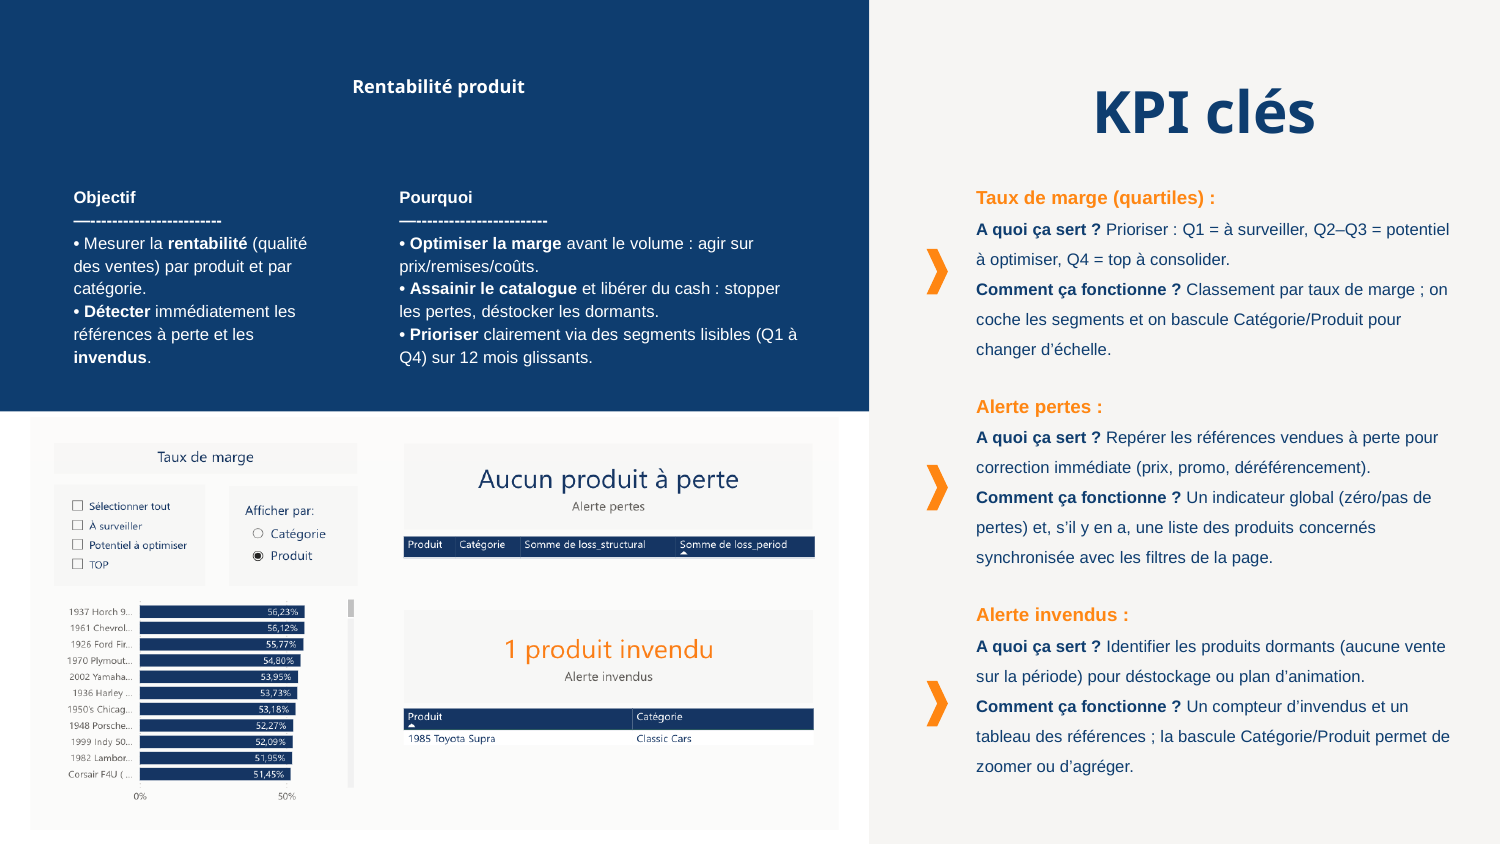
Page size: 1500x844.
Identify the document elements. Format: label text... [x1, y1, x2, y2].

text_box [0, 0, 1500, 844]
title Rentabilité produit [60, 60, 817, 136]
picture [30, 417, 839, 830]
list Pourquoi —------------------------ • Optimiser la marge avant le volume : agir sur prix/remises/coûts. • Assainir le catalogue et libérer du cash : stopper les pertes, déstocker les dormants. • Prioriser clairement via des segments lisibles (Q1 à Q4) sur 12 mois glissants. [384, 168, 817, 382]
list Taux de marge (quartiles) : A quoi ça sert ? Prioriser : Q1 = à surveiller, Q2–Q3 = potentiel à optimiser, Q4 = top à consolider. Comment ça fonctionne ? Classement par taux de marge ; on coche les segments et on bascule Catégorie/Produit pour changer d’échelle. Alerte pertes : A quoi ça sert ? Repérer les références vendues à perte pour correction immédiate (prix, promo, déréférencement). Comment ça fonctionne ? Un indicateur global (zéro/pas de pertes) et, s’il y en a, une liste des produits concernés synchronisée avec les filtres de la page. Alerte invendus : A quoi ça sert ? Identifier les produits dormants (aucune vente sur la période) pour déstockage ou plan d’animation. Comment ça fonctionne ? Un compteur d’invendus et un tableau des références ; la bascule Catégorie/Produit permet de zoomer ou d’agréger. [961, 160, 1477, 816]
title KPI clés [1018, 60, 1391, 160]
list Objectif —------------------------ • Mesurer la rentabilité (qualité des ventes) par produit et par catégorie. • Détecter immédiatement les références à perte et les invendus. [58, 168, 332, 392]
